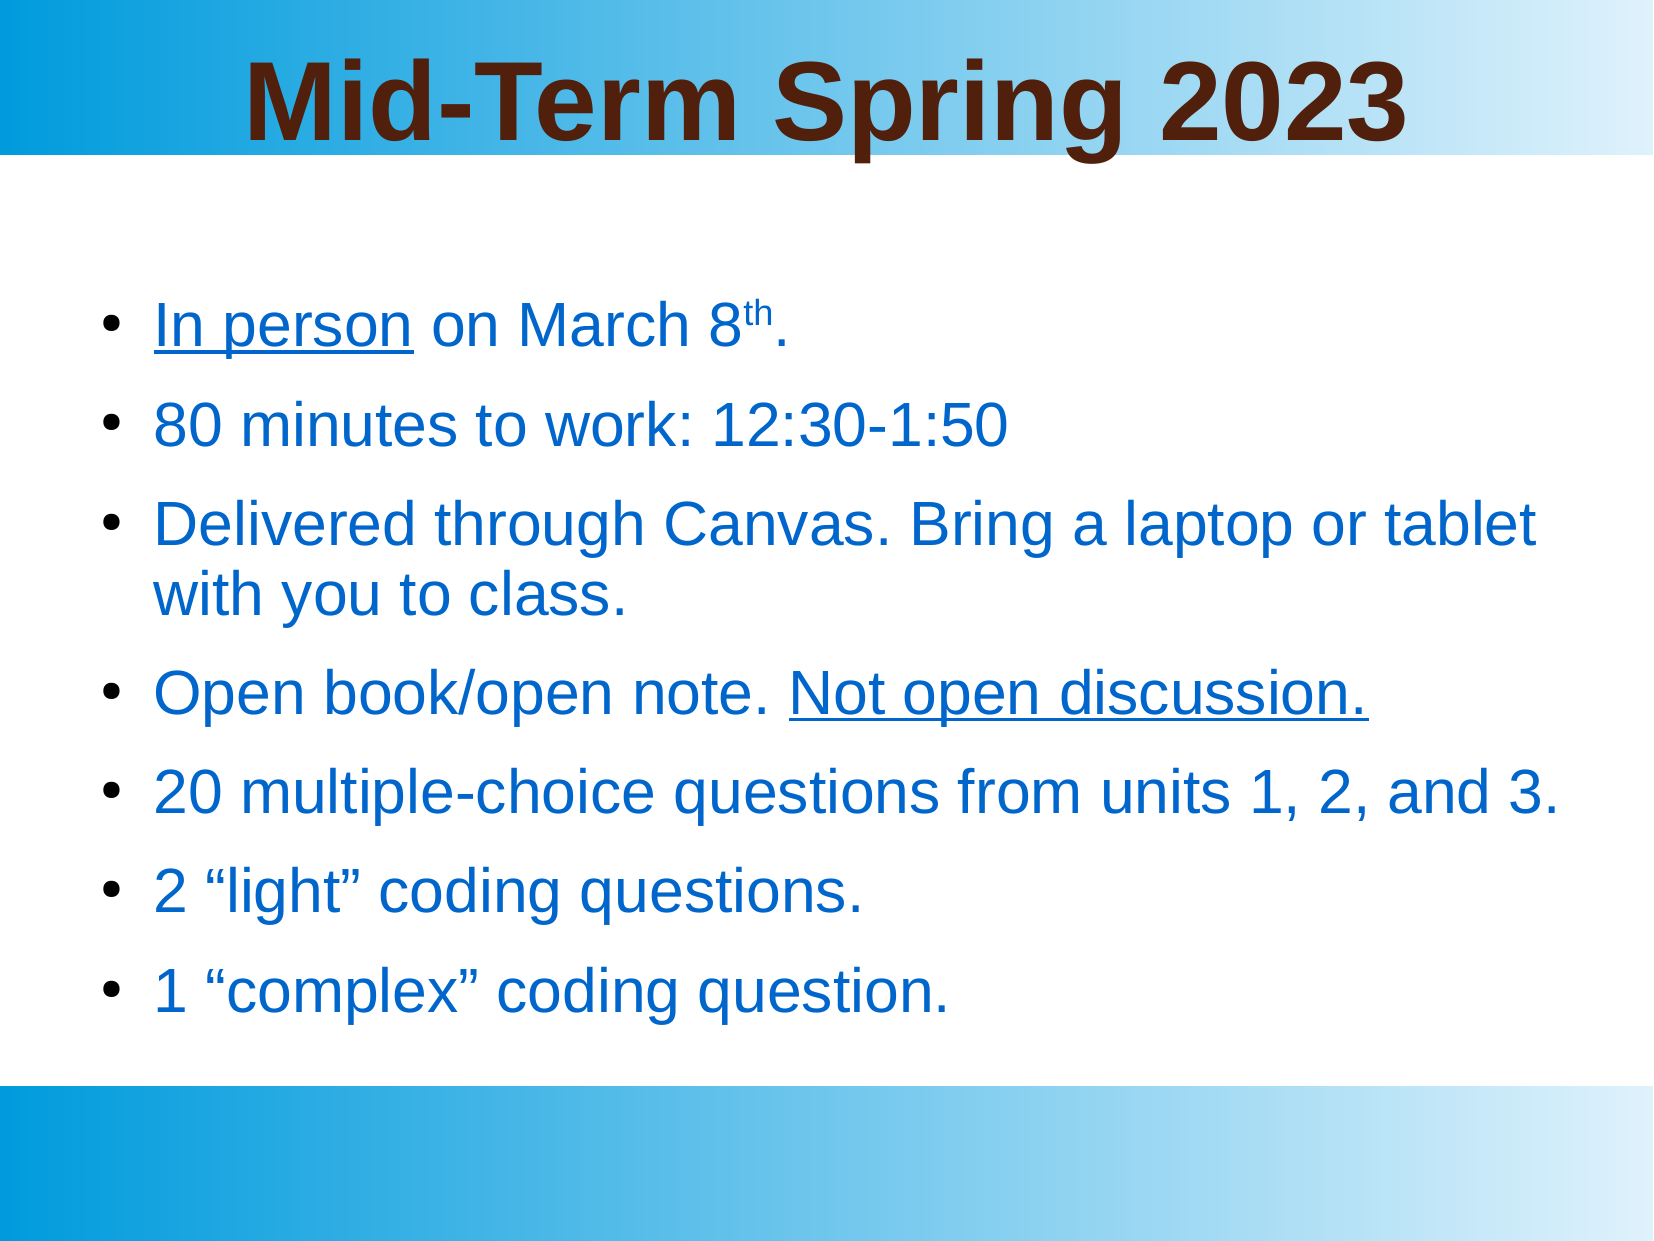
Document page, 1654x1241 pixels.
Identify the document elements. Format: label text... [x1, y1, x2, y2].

list In person on March 8th. 80 minutes to work: 12:30-1:50 Delivered through Canvas. Bring a laptop or tablet with you to class. Open book/open note. Not open discussion. 20 multiple-choice questions from units 1, 2, and 3. 2 “light” coding questions. 1 “complex” coding question. [82, 290, 1571, 1010]
title Mid-Term Spring 2023 [82, 38, 1571, 165]
